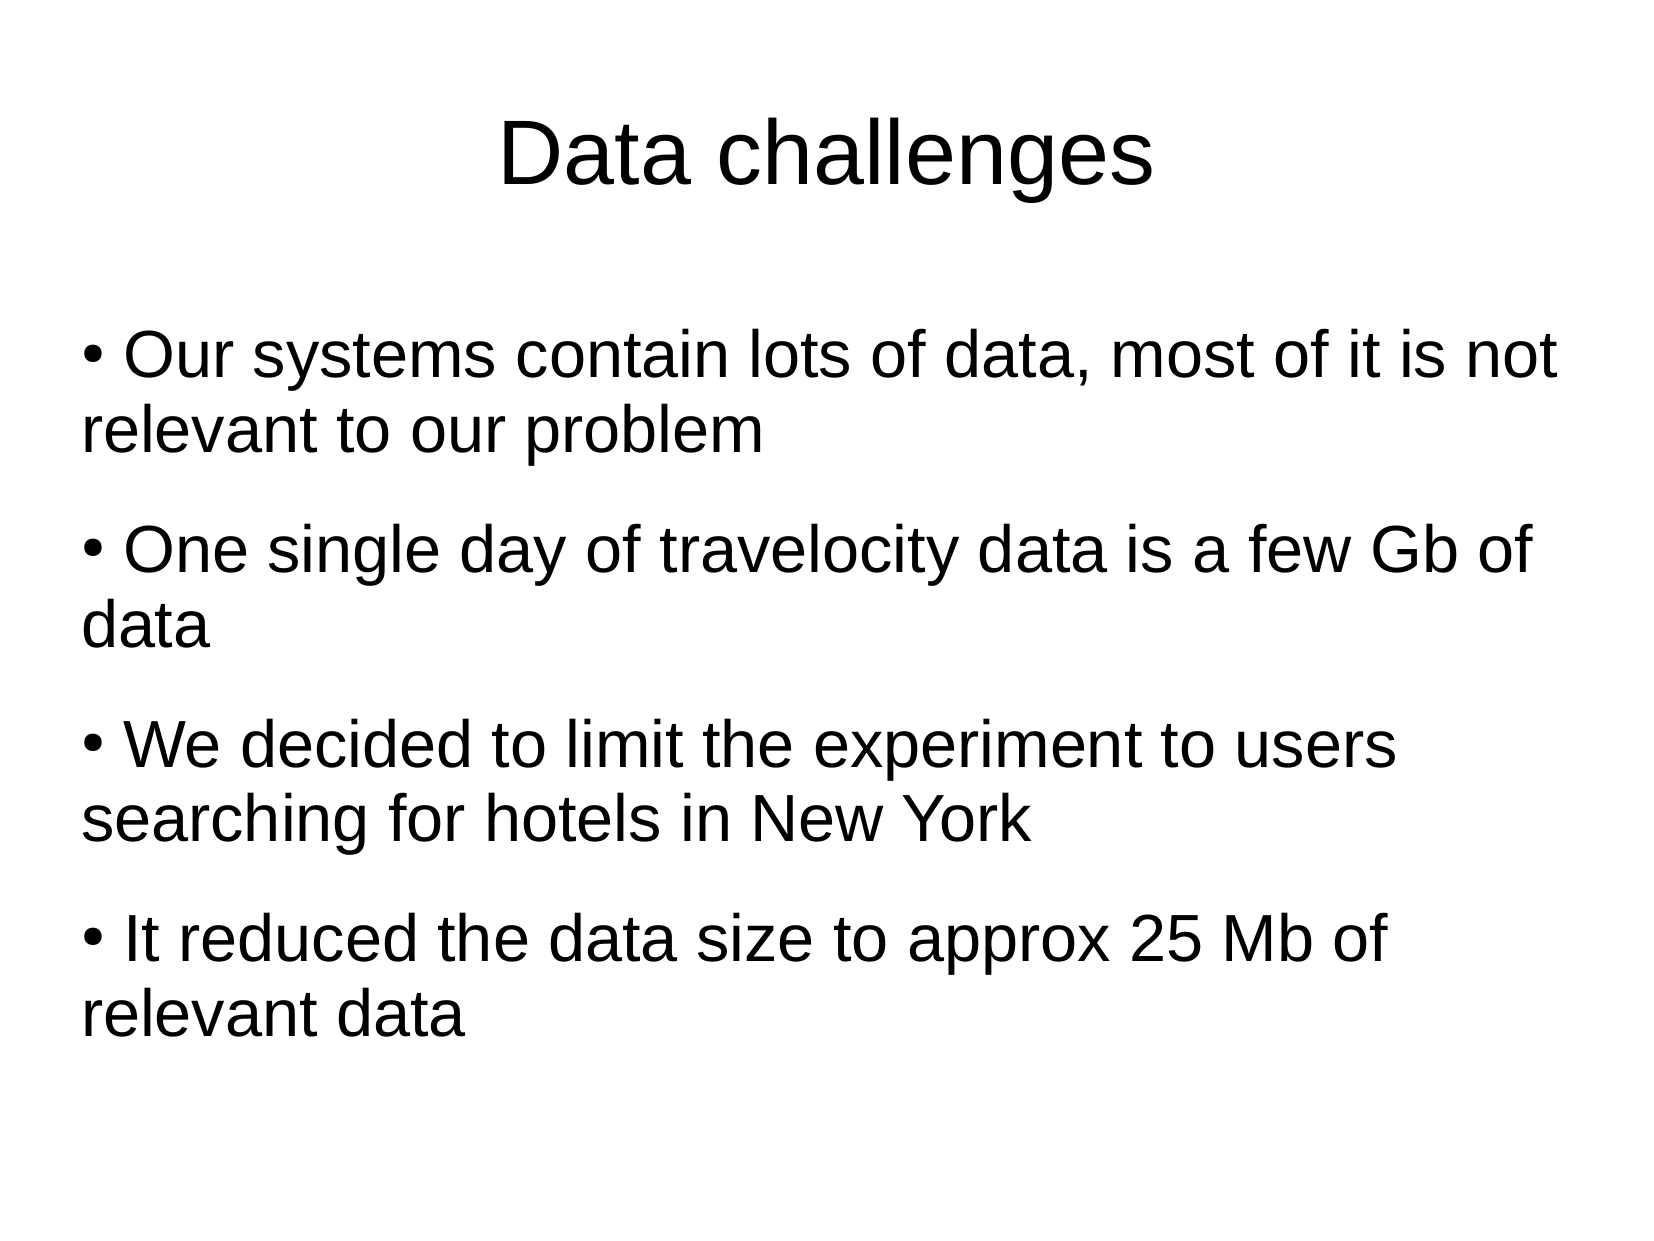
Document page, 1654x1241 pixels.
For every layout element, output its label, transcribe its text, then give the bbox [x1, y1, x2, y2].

title Data challenges [82, 49, 1571, 257]
subtitle Our systems contain lots of data, most of it is not relevant to our problem One single day of travelocity data is a few Gb of data We decided to limit the experiment to users searching for hotels in New York It reduced the data size to approx 25 Mb of relevant data [80, 317, 1570, 1051]
